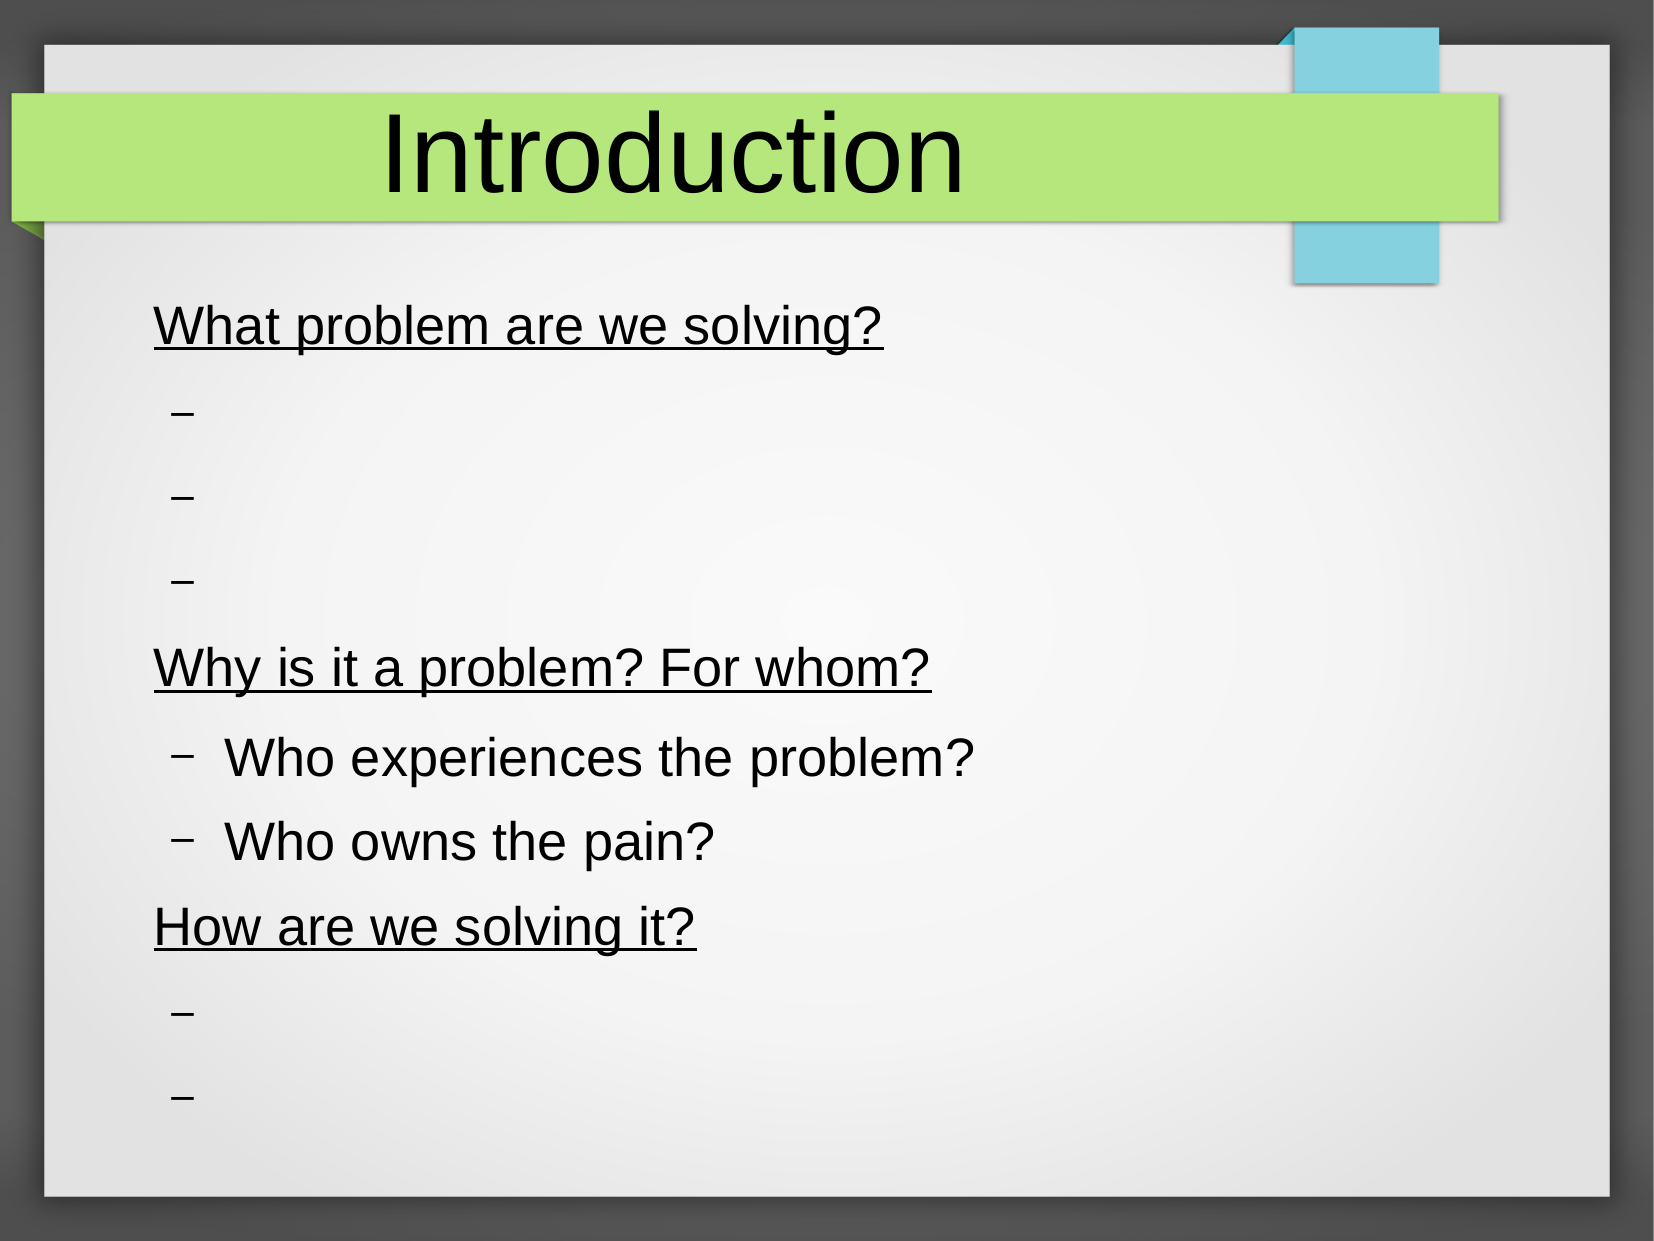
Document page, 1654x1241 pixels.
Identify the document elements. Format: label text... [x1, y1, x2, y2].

picture [0, 0, 1654, 1241]
list What problem are we solving? Why is it a problem? For whom? Who experiences the problem? Who owns the pain? How are we solving it? [82, 295, 1571, 1015]
title Introduction [82, 90, 1264, 217]
